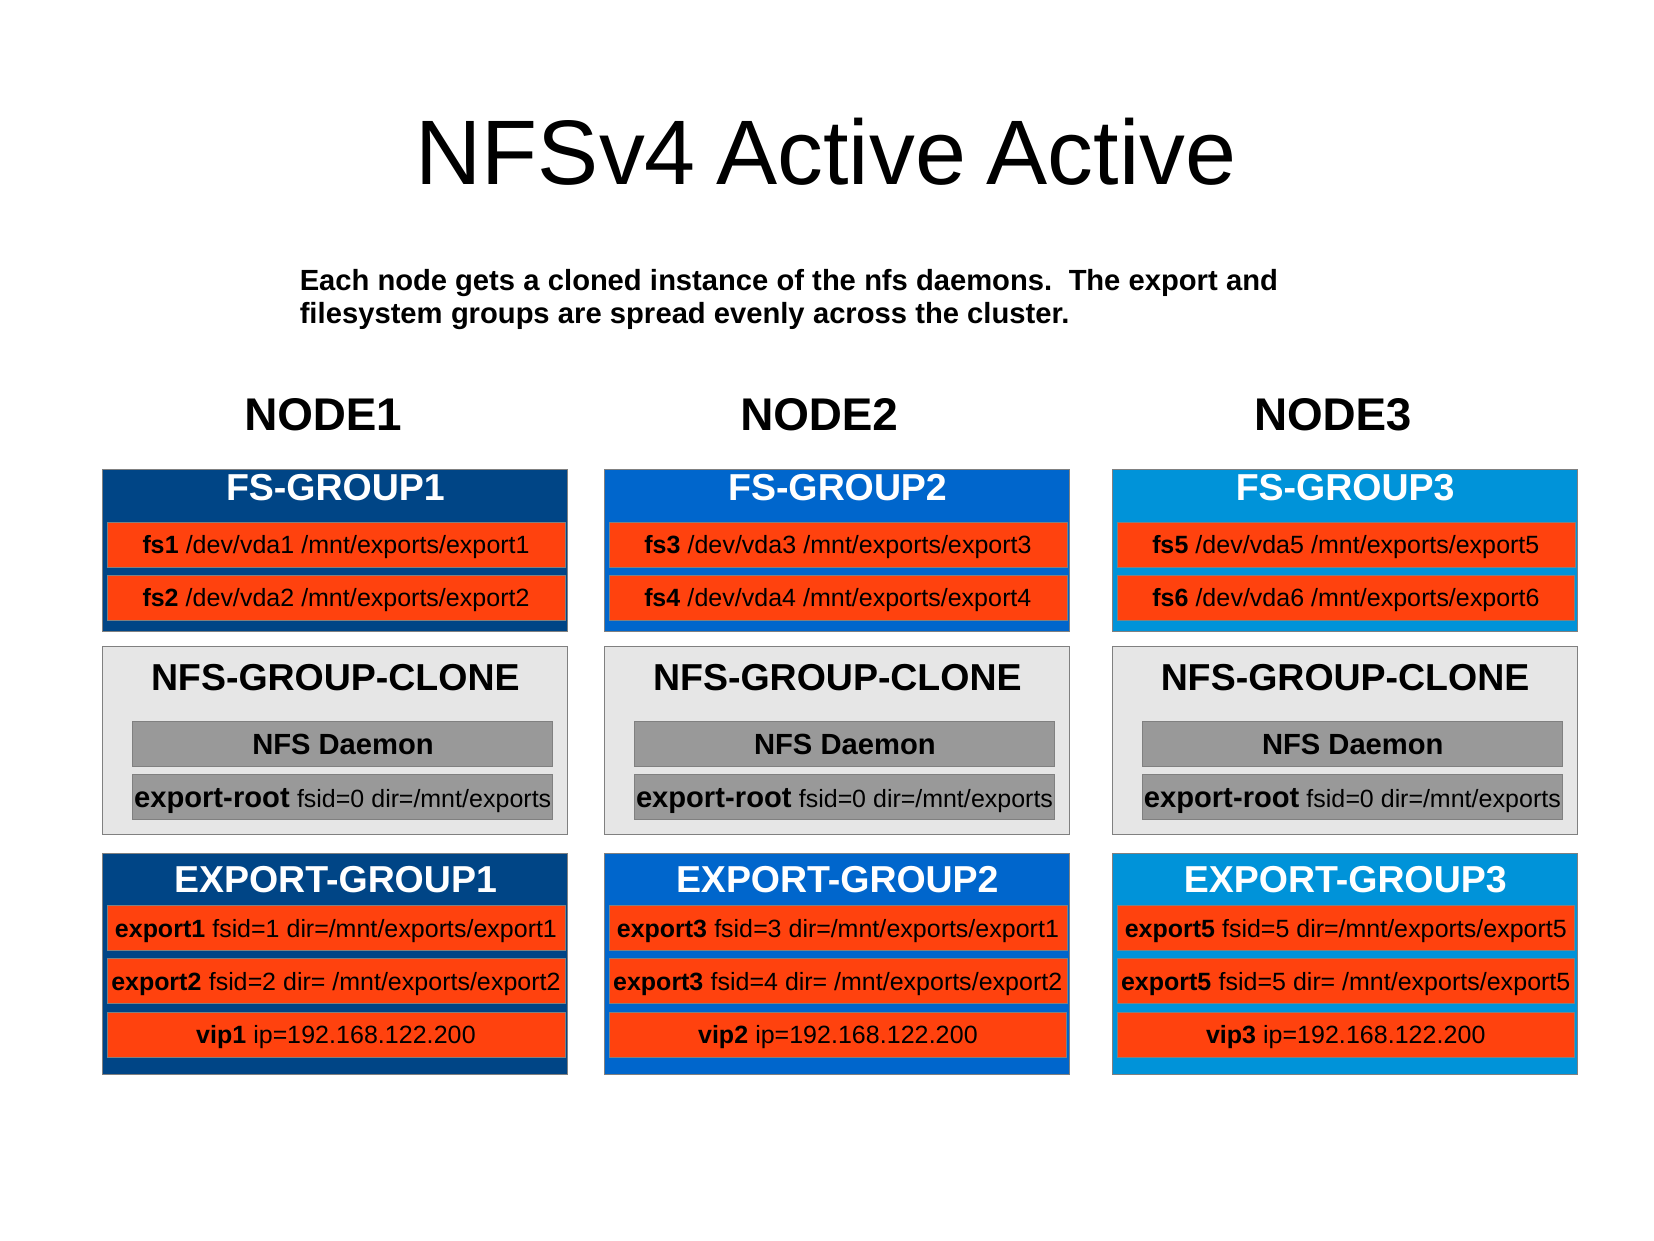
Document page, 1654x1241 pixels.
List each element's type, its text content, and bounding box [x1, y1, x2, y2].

text_box vip2 ip=192.168.122.200 [609, 1012, 1067, 1058]
text_box NODE1 [229, 381, 425, 464]
text_box NFS-GROUP-CLONE [1112, 646, 1578, 835]
text_box EXPORT-GROUP2 [604, 853, 1070, 1075]
text_box Each node gets a cloned instance of the nfs daemons. The export and filesystem groups are spread evenly across the cluster. [285, 256, 1366, 403]
text_box export5 fsid=5 dir= /mnt/exports/export5 [1117, 958, 1575, 1004]
text_box fs3 /dev/vda3 /mnt/exports/export3 [609, 522, 1068, 568]
text_box NODE3 [1239, 381, 1435, 464]
text_box export5 fsid=5 dir=/mnt/exports/export5 [1117, 905, 1575, 951]
text_box fs6 /dev/vda6 /mnt/exports/export6 [1117, 575, 1575, 621]
text_box fs1 /dev/vda1 /mnt/exports/export1 [107, 522, 566, 568]
text_box export2 fsid=2 dir= /mnt/exports/export2 [107, 958, 566, 1004]
text_box export-root fsid=0 dir=/mnt/exports [1142, 774, 1563, 820]
text_box fs2 /dev/vda2 /mnt/exports/export2 [107, 575, 566, 621]
text_box export-root fsid=0 dir=/mnt/exports [634, 774, 1055, 820]
text_box EXPORT-GROUP1 [102, 853, 568, 1075]
text_box export3 fsid=3 dir=/mnt/exports/export1 [609, 905, 1068, 951]
text_box vip3 ip=192.168.122.200 [1117, 1012, 1575, 1058]
text_box export-root fsid=0 dir=/mnt/exports [132, 774, 553, 820]
text_box FS-GROUP1 [102, 469, 568, 632]
text_box FS-GROUP2 [604, 469, 1070, 632]
text_box NFS-GROUP-CLONE [102, 646, 568, 835]
title NFSv4 Active Active [82, 49, 1571, 257]
text_box NFS Daemon [132, 721, 553, 767]
text_box export1 fsid=1 dir=/mnt/exports/export1 [107, 905, 566, 951]
text_box NFS Daemon [634, 721, 1055, 767]
text_box EXPORT-GROUP3 [1112, 853, 1578, 1075]
text_box fs5 /dev/vda5 /mnt/exports/export5 [1117, 522, 1576, 568]
text_box FS-GROUP3 [1112, 469, 1578, 632]
text_box NFS Daemon [1142, 721, 1563, 767]
text_box export3 fsid=4 dir= /mnt/exports/export2 [609, 958, 1068, 1004]
text_box fs4 /dev/vda4 /mnt/exports/export4 [609, 575, 1068, 621]
text_box NFS-GROUP-CLONE [604, 646, 1070, 835]
text_box NODE2 [725, 403, 921, 464]
text_box vip1 ip=192.168.122.200 [107, 1012, 566, 1058]
